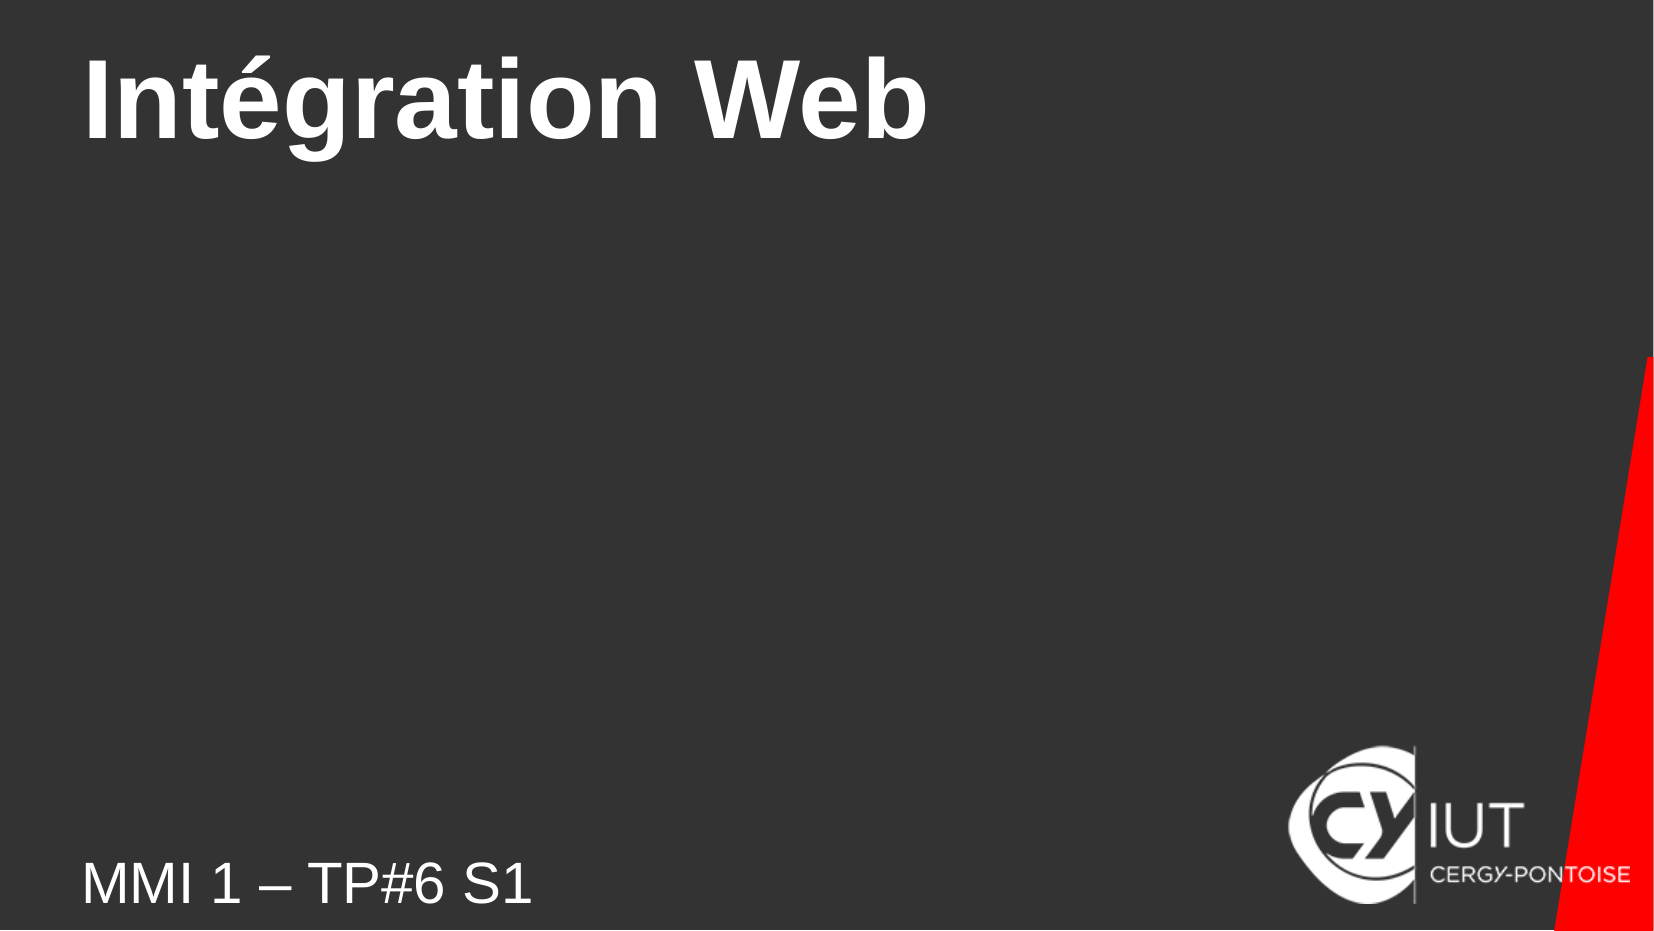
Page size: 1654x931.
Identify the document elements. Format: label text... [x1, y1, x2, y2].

picture [1284, 744, 1630, 904]
text_box [1554, 356, 1654, 931]
title MMI 1 – TP#6 S1 [81, 805, 1205, 931]
title Intégration Web [82, 36, 1571, 226]
